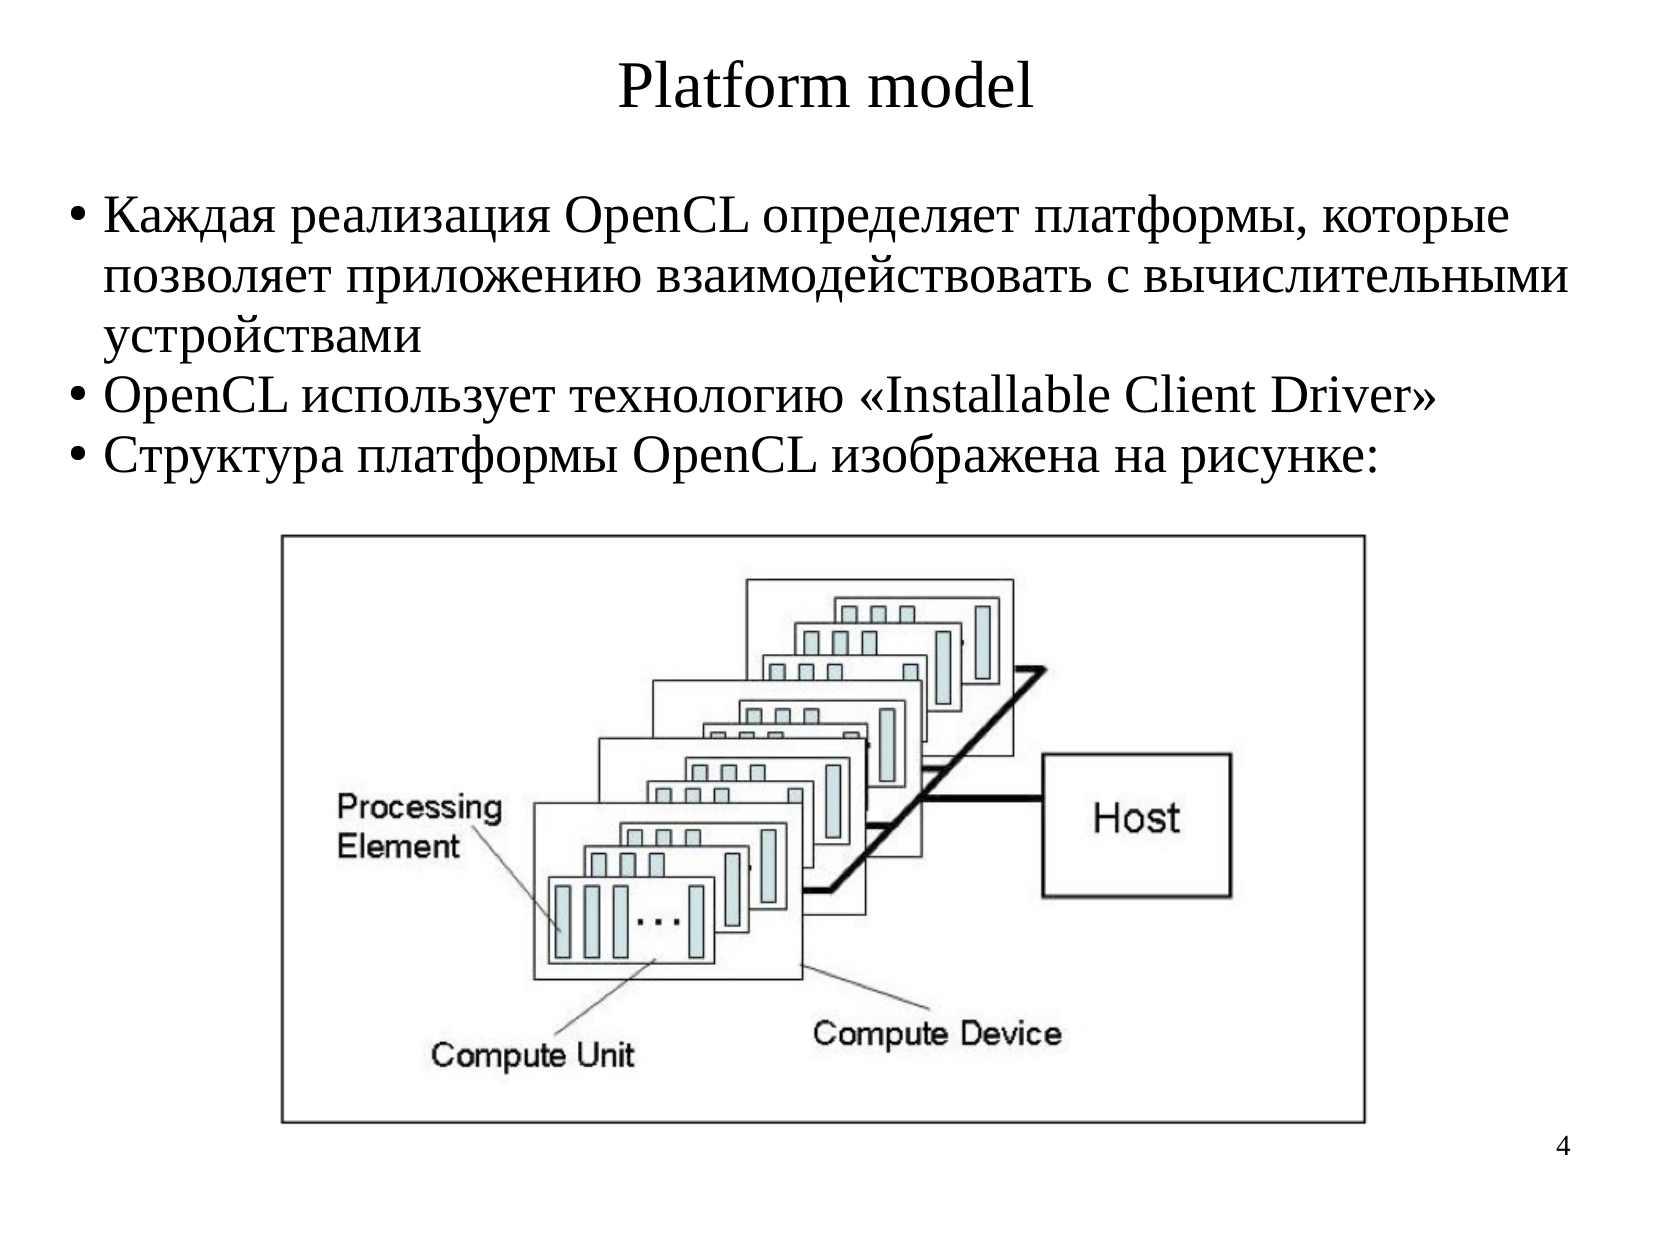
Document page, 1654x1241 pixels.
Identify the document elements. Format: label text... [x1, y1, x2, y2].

text_box Platform model [603, 41, 1051, 130]
text_box Каждая реализация OpenCL определяет платформы, которые позволяет приложению взаимодействовать с вычислительными устройствами OpenCL использует технологию «Installable Client Driver» Структура платформы OpenCL изображена на рисунке: [53, 177, 1600, 492]
picture [259, 516, 1394, 1146]
